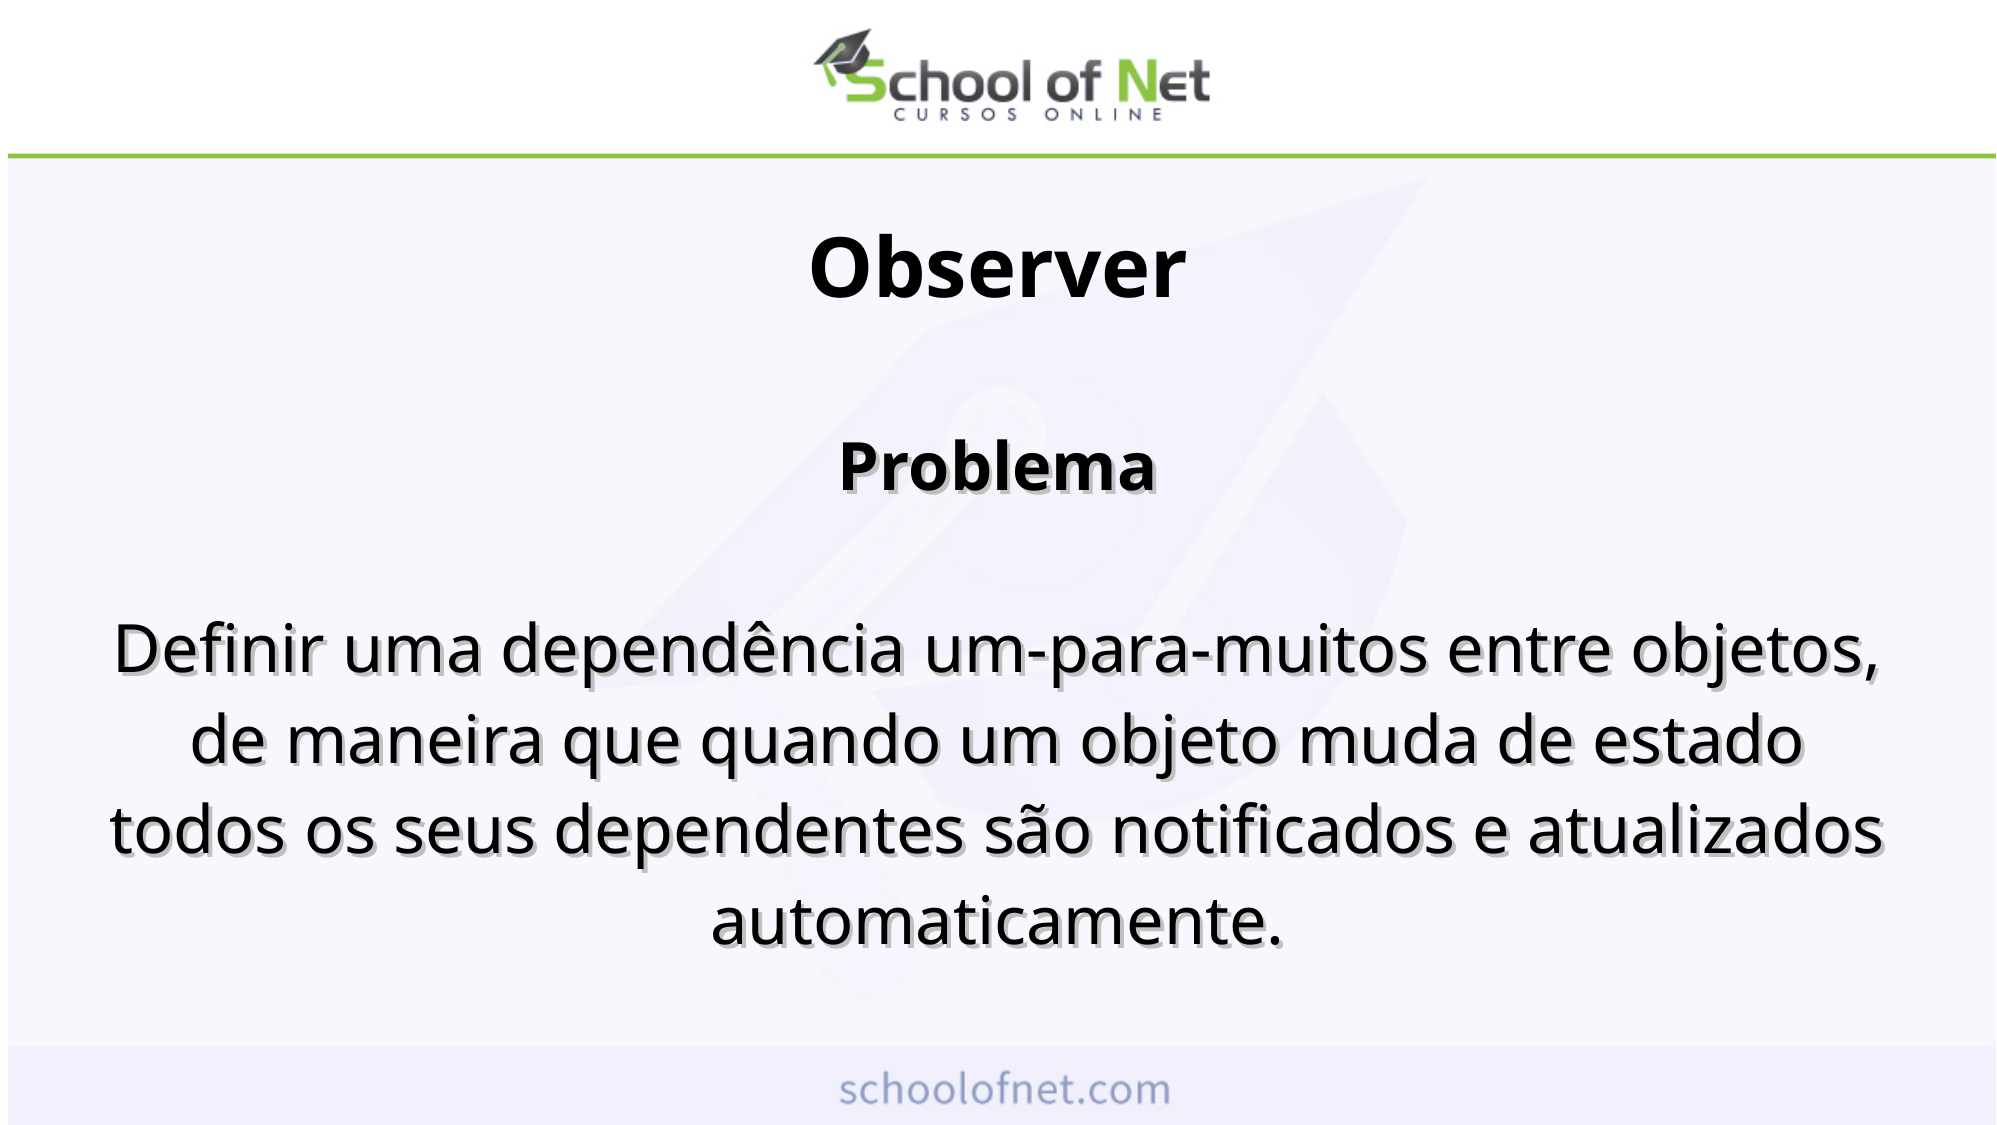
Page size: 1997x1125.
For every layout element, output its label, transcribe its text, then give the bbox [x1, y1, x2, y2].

picture [7, 5, 1997, 1125]
subtitle Problema Definir uma dependência um-para-muitos entre objetos, de maneira que quando um objeto muda de estado todos os seus dependentes são notificados e atualizados automaticamente. [99, 377, 1897, 1006]
title Observer [99, 171, 1897, 360]
